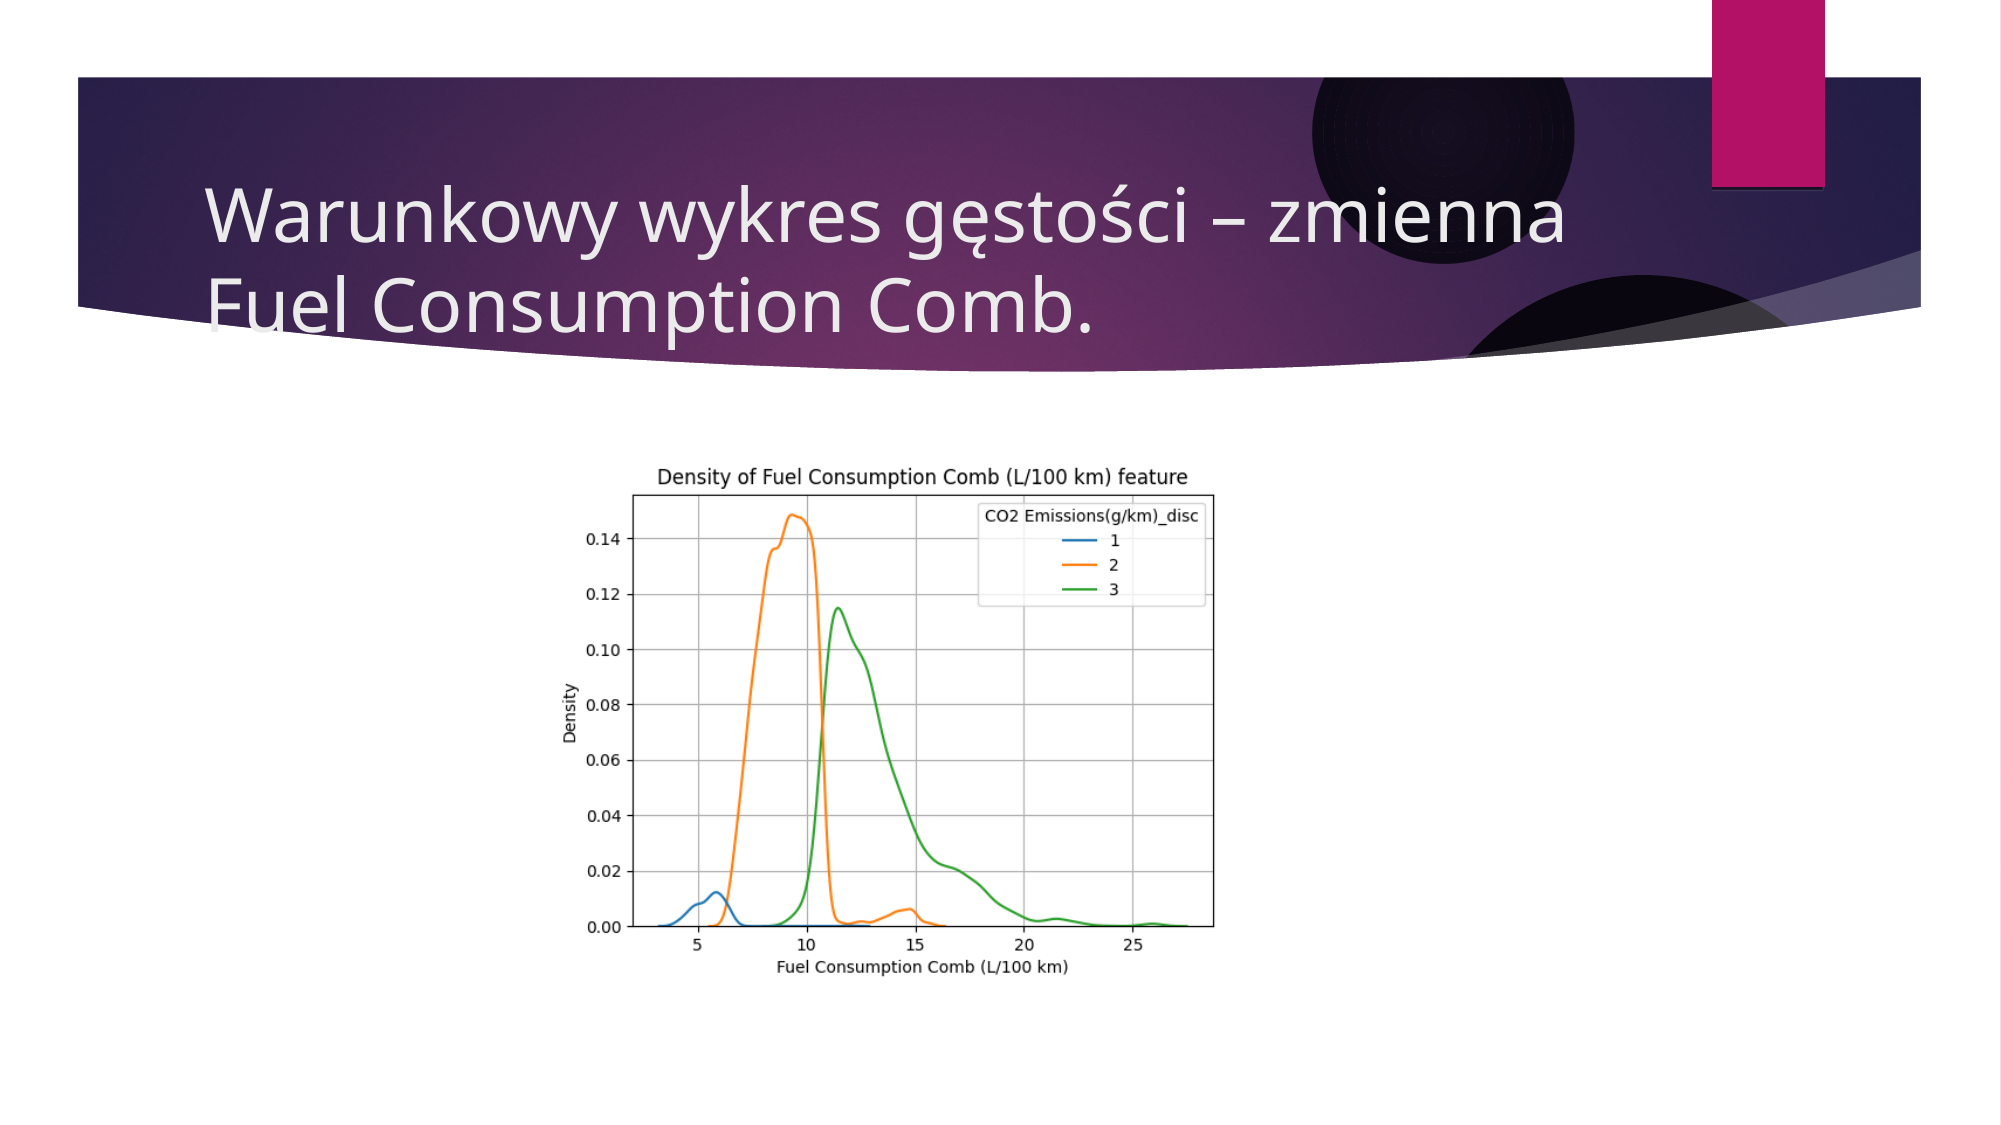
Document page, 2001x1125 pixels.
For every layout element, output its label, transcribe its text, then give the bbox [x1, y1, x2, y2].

title Warunkowy wykres gęstości – zmienna Fuel Consumption Comb. [189, 159, 1627, 276]
picture [539, 427, 1288, 988]
